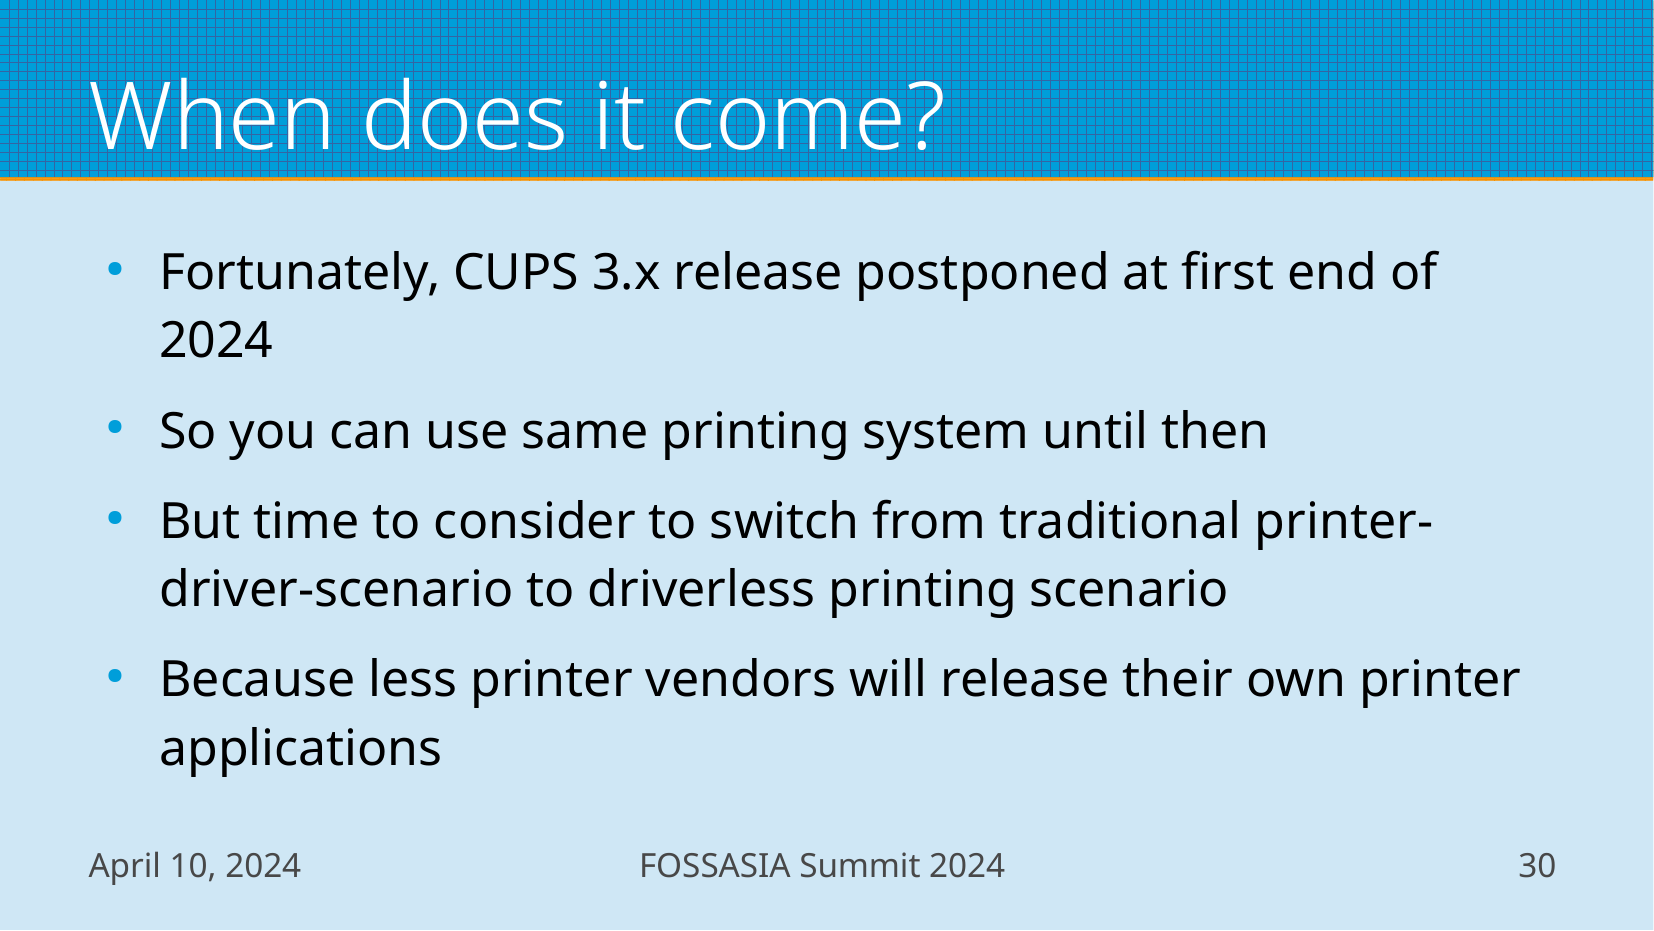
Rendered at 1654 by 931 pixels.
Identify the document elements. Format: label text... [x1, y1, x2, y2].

title When does it come? [88, 14, 1565, 178]
list Fortunately, CUPS 3.x release postponed at first end of 2024 So you can use same printing system until then But time to consider to switch from traditional printer-driver-scenario to driverless printing scenario Because less printer vendors will release their own printer applications [88, 236, 1565, 813]
